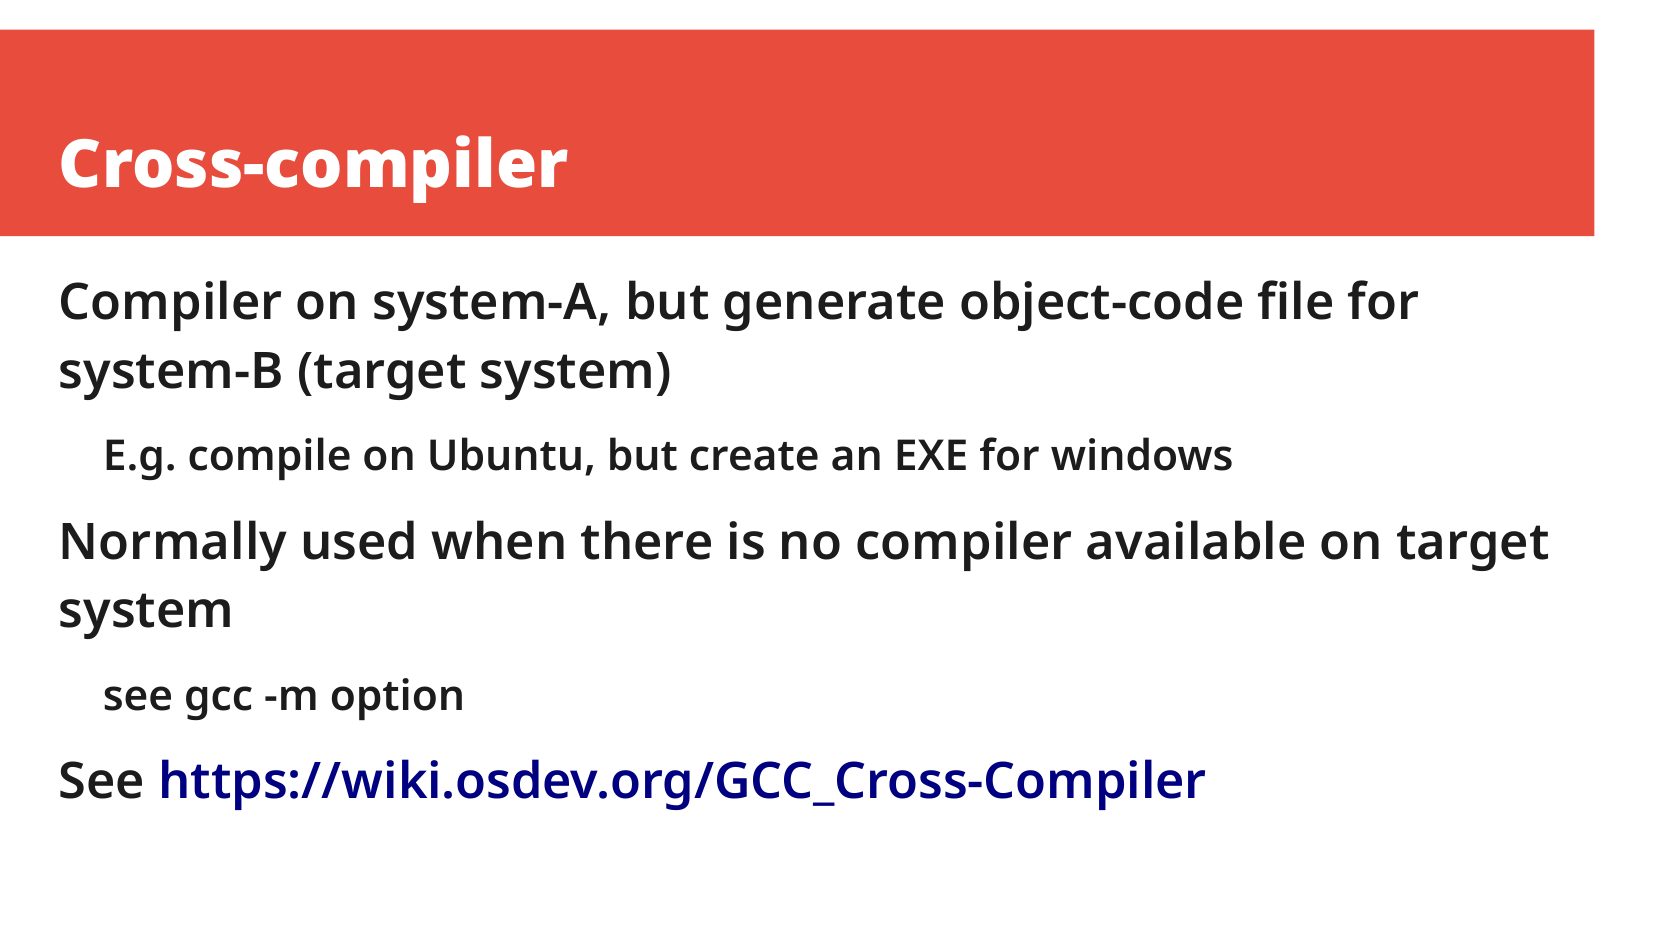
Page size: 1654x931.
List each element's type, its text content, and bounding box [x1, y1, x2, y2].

title Cross-compiler [59, 59, 1595, 207]
list Compiler on system-A, but generate object-code file for system-B (target system) E.g. compile on Ubuntu, but create an EXE for windows Normally used when there is no compiler available on target system see gcc -m option See https://wiki.osdev.org/GCC_Cross-Compiler [59, 265, 1565, 815]
